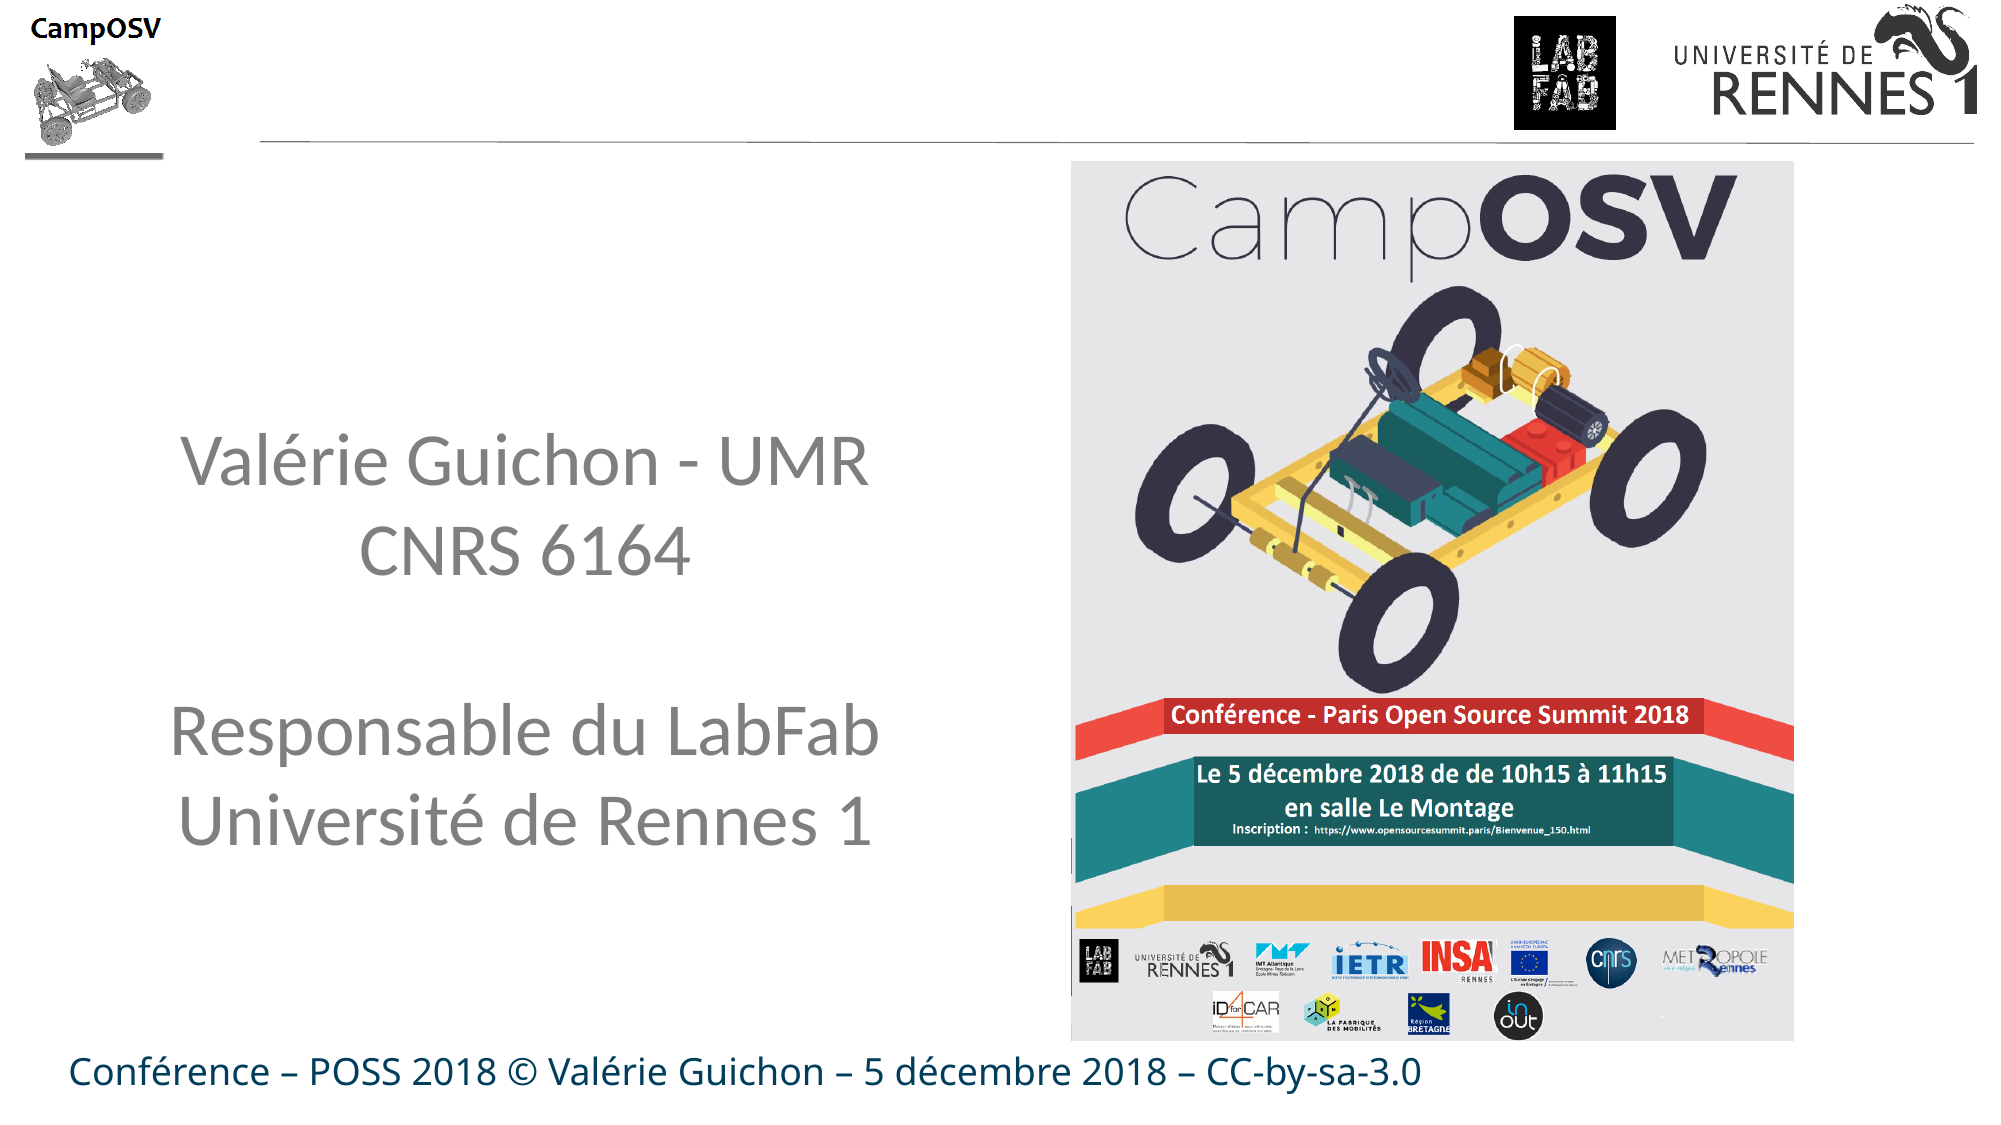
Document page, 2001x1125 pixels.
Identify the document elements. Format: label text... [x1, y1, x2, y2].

picture [1675, 4, 1977, 115]
picture [1514, 16, 1616, 130]
picture [25, 0, 166, 153]
picture [1071, 161, 1794, 1041]
text_box Conférence – POSS 2018 © Valérie Guichon – 5 décembre 2018 – CC-by-sa-3.0 [53, 1040, 1977, 1100]
text_box Valérie Guichon - UMR CNRS 6164 Responsable du LabFab Université de Rennes 1 [80, 312, 972, 868]
